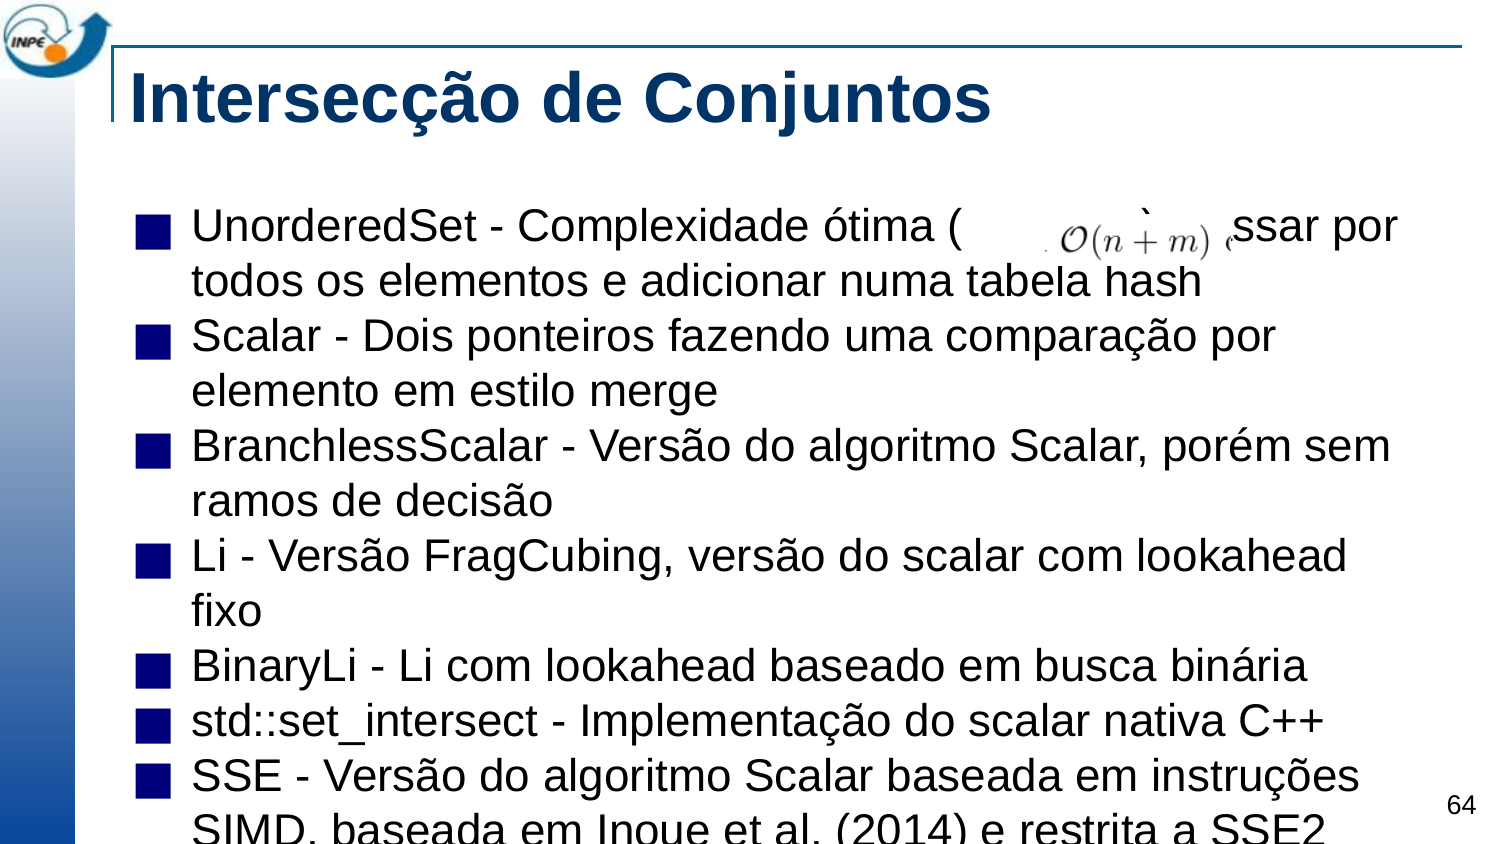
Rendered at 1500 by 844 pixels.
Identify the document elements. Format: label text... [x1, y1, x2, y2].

title Intersecção de Conjuntos [112, 46, 1450, 141]
slide_number <number> [1403, 779, 1494, 844]
picture [0, 0, 113, 79]
list UnorderedSet - Complexidade ótima ( ), passar por todos os elementos e adicionar numa tabela hash Scalar - Dois ponteiros fazendo uma comparação por elemento em estilo merge BranchlessScalar - Versão do algoritmo Scalar, porém sem ramos de decisão Li - Versão FragCubing, versão do scalar com lookahead fixo BinaryLi - Li com lookahead baseado em busca binária std::set_intersect - Implementação do scalar nativa C++ SSE - Versão do algoritmo Scalar baseada em instruções SIMD, baseada em Inoue et al. (2014) e restrita a SSE2 [99, 187, 1450, 769]
picture [1045, 214, 1231, 266]
